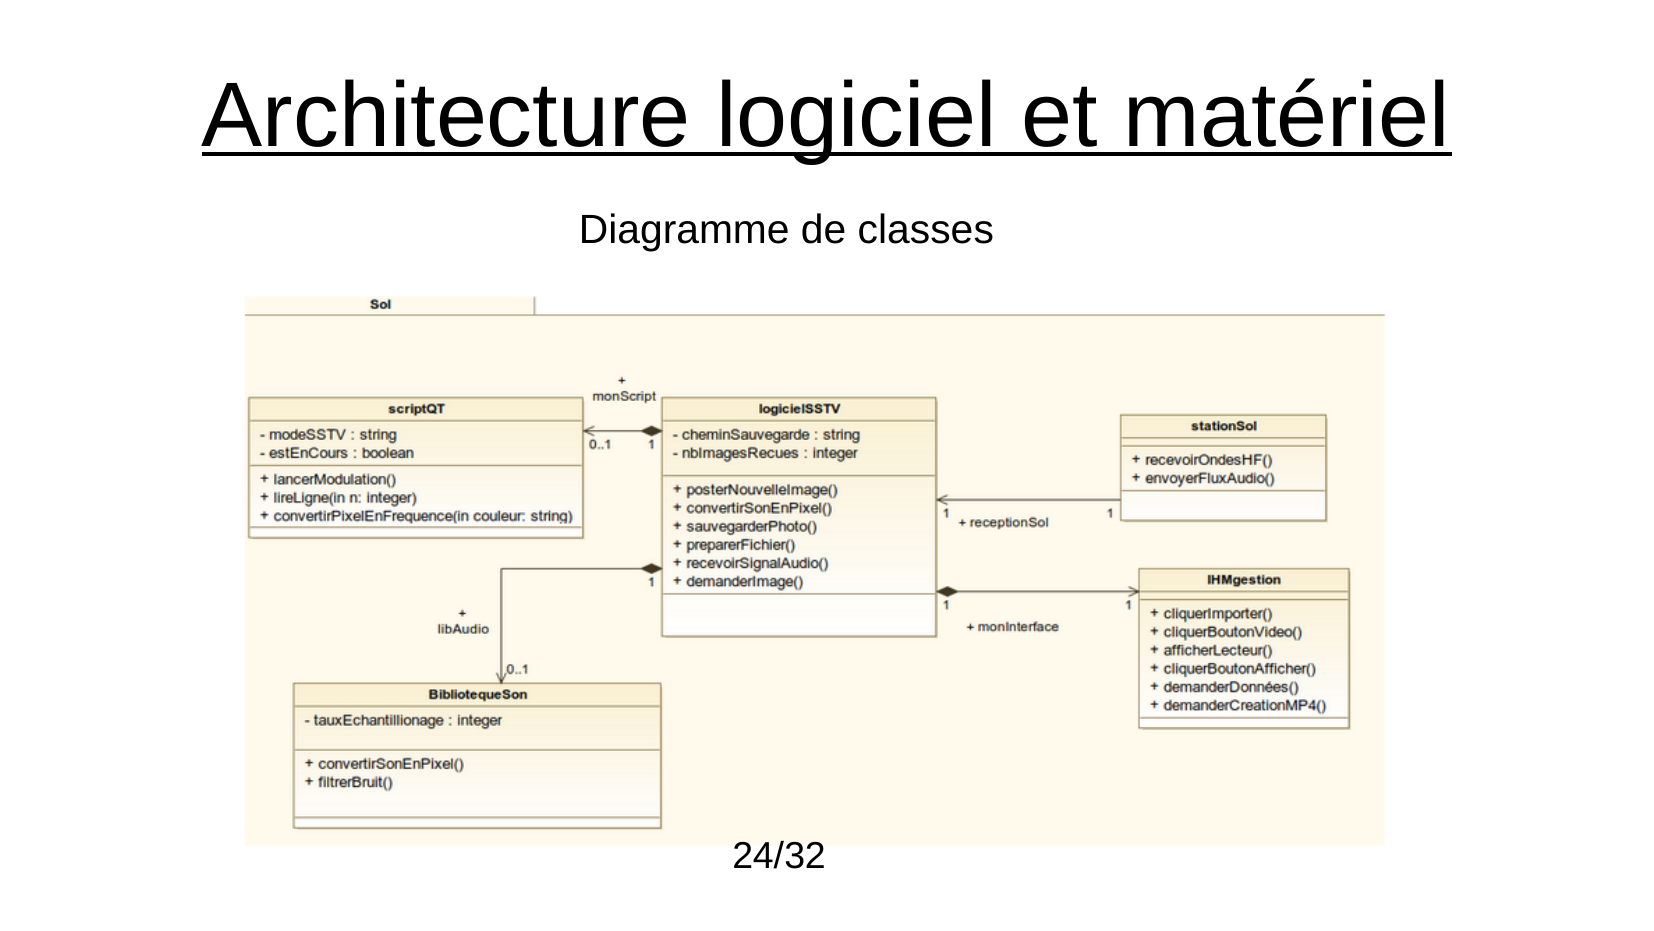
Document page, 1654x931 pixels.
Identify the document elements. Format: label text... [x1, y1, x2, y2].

title Architecture logiciel et matériel [82, 37, 1571, 193]
list Diagramme de classes [17, 206, 1506, 747]
picture [241, 295, 1388, 857]
text_box <numéro>/32 [717, 826, 1345, 884]
